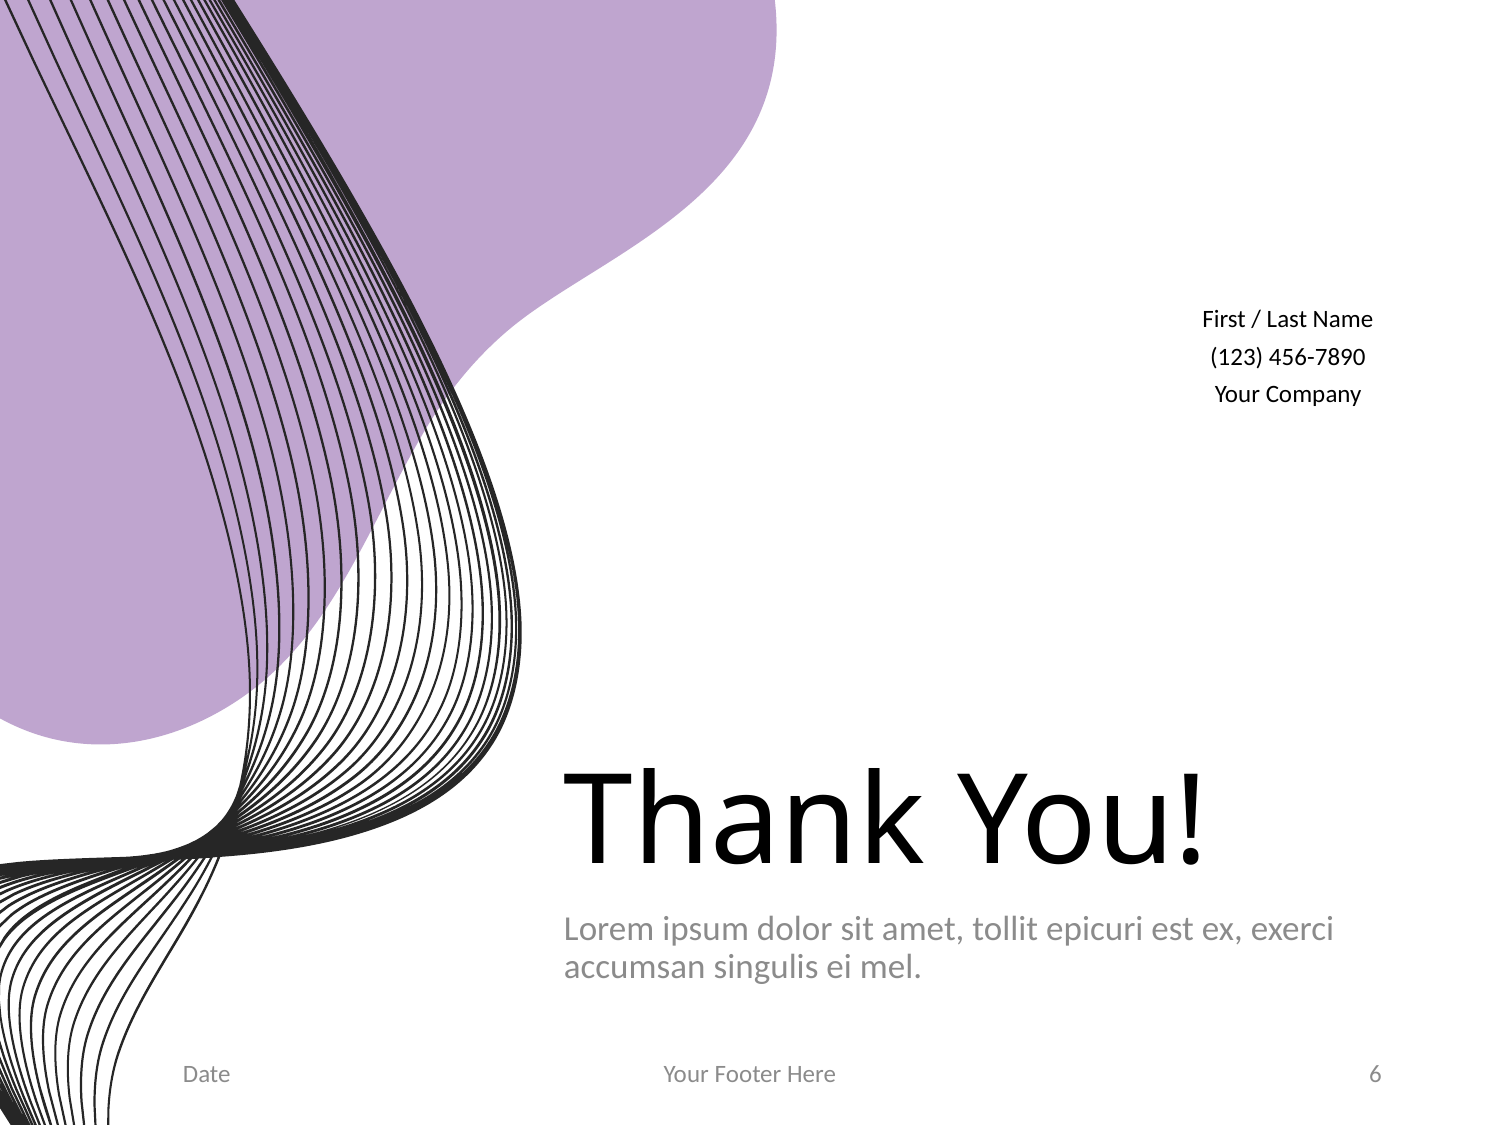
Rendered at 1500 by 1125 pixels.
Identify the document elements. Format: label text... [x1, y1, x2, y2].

footer Your Footer Here [496, 1042, 1004, 1103]
list Lorem ipsum dolor sit amet, tollit epicuri est ex, exerci accumsan singulis ei mel. [548, 902, 1397, 995]
list (123) 456-7890 [1148, 338, 1428, 376]
list Your Company [1148, 376, 1428, 414]
title Thank You! [548, 430, 1397, 899]
slide_number 3 [1059, 1042, 1397, 1103]
slide_number Date [168, 1042, 441, 1103]
list First / Last Name [1148, 300, 1428, 338]
